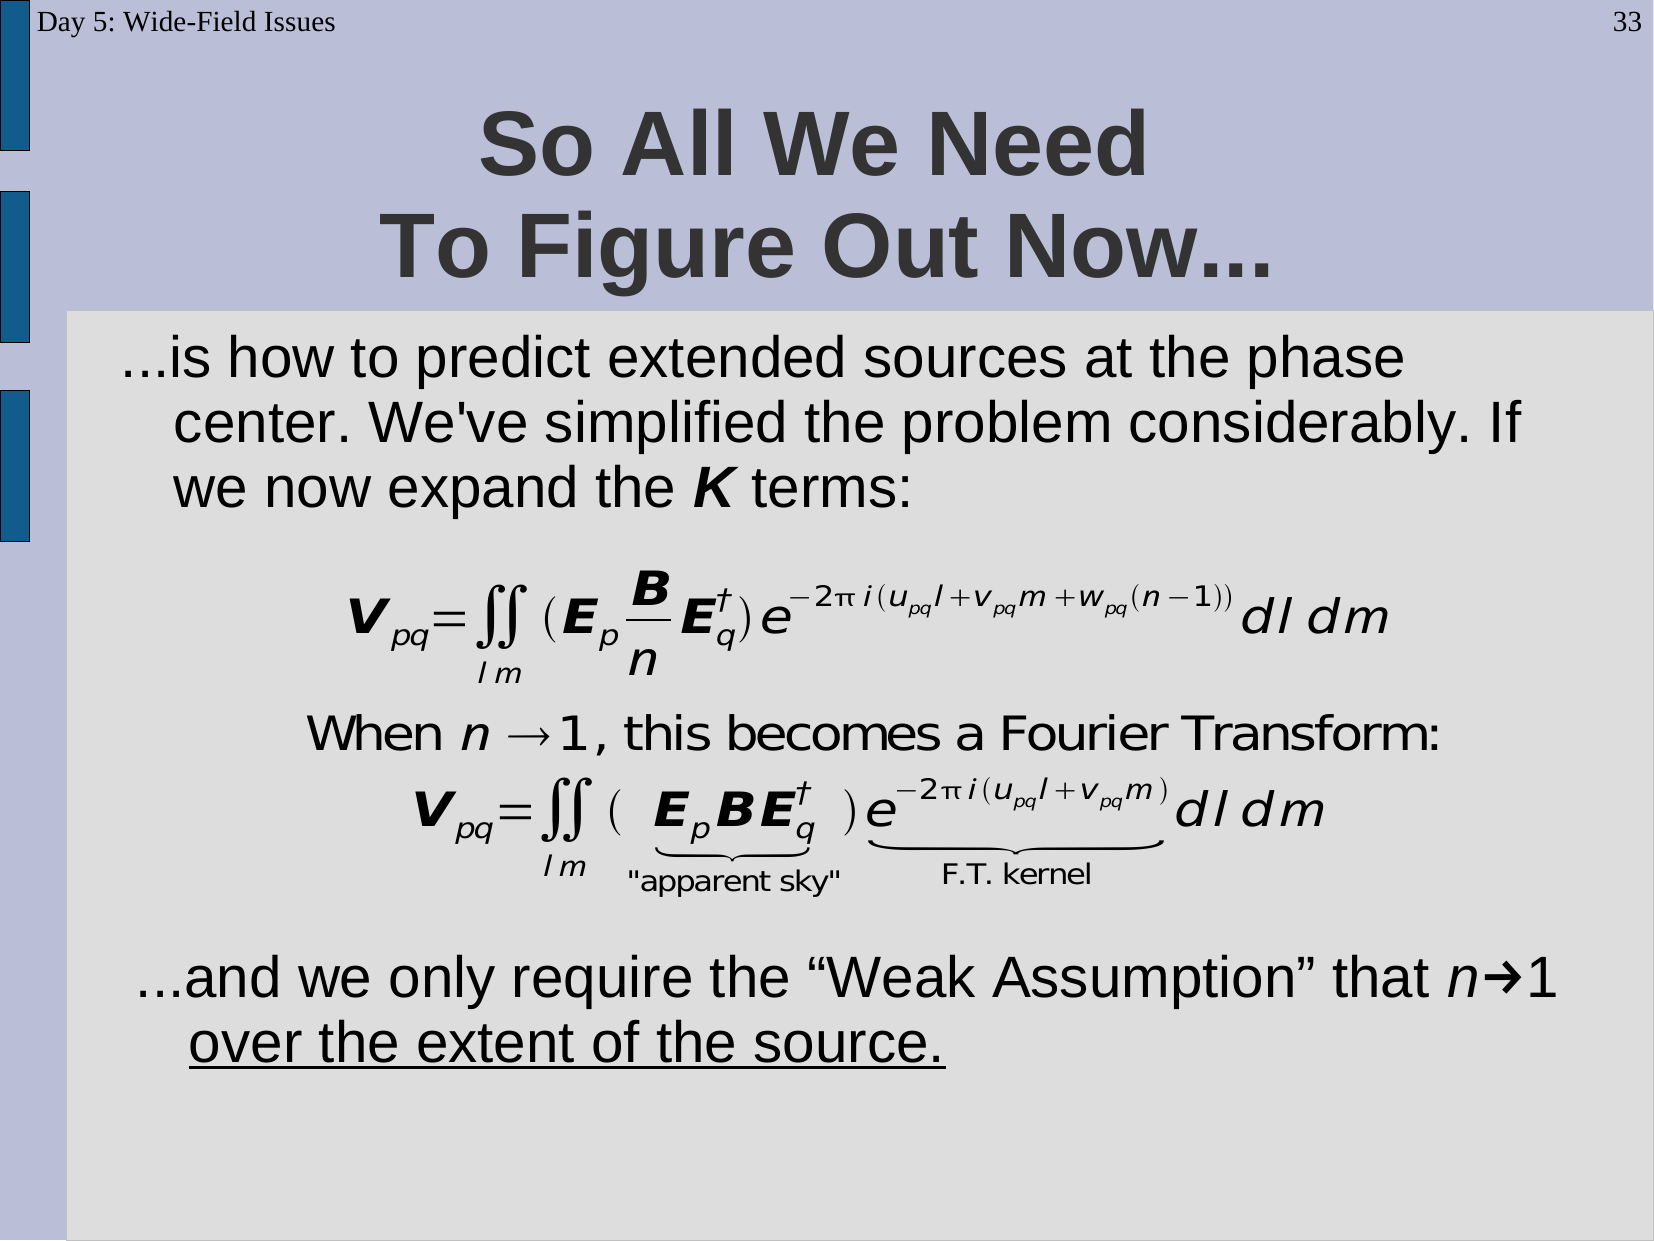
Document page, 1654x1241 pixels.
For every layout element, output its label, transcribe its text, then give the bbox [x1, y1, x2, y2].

text_box ...is how to predict extended sources at the phase center. We've simplified the problem considerably. If we now expand the K terms: [103, 324, 1595, 532]
text_box ...and we only require the “Weak Assumption” that n→1 over the extent of the source. [118, 944, 1610, 1152]
title So All We Need To Figure Out Now... [121, 87, 1534, 302]
chart [296, 561, 1448, 899]
